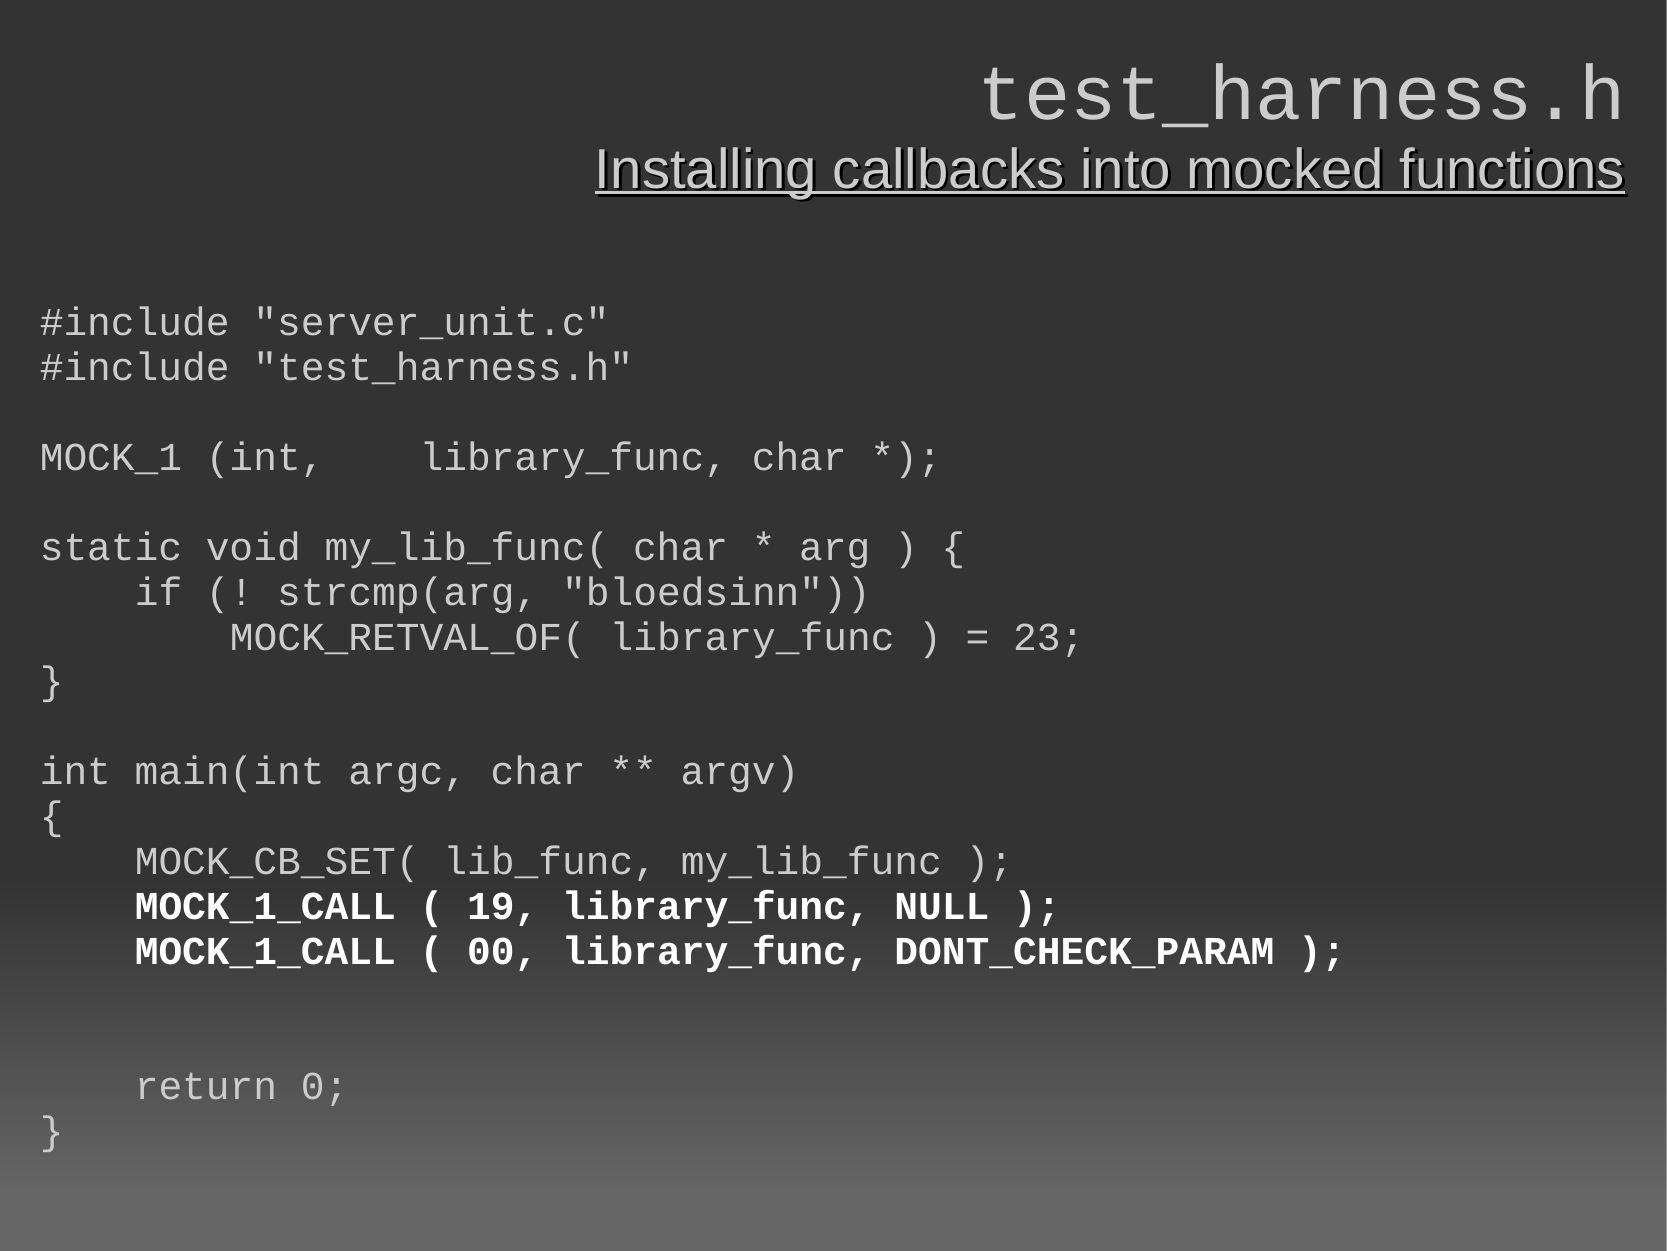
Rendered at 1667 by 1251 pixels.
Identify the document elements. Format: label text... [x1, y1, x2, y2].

picture [0, 0, 1667, 1251]
list #include "server_unit.c" #include "test_harness.h" MOCK_1 (int, library_func, char *); static void my_lib_func( char * arg ) { if (! strcmp(arg, "bloedsinn")) MOCK_RETVAL_OF( library_func ) = 23; } int main(int argc, char ** argv) { MOCK_CB_SET( lib_func, my_lib_func ); MOCK_1_CALL ( 19, library_func, NULL ); MOCK_1_CALL ( 00, library_func, DONT_CHECK_PARAM ); return 0; } [39, 299, 1626, 1199]
title test_harness.h Installing callbacks into mocked functions [39, 49, 1626, 233]
